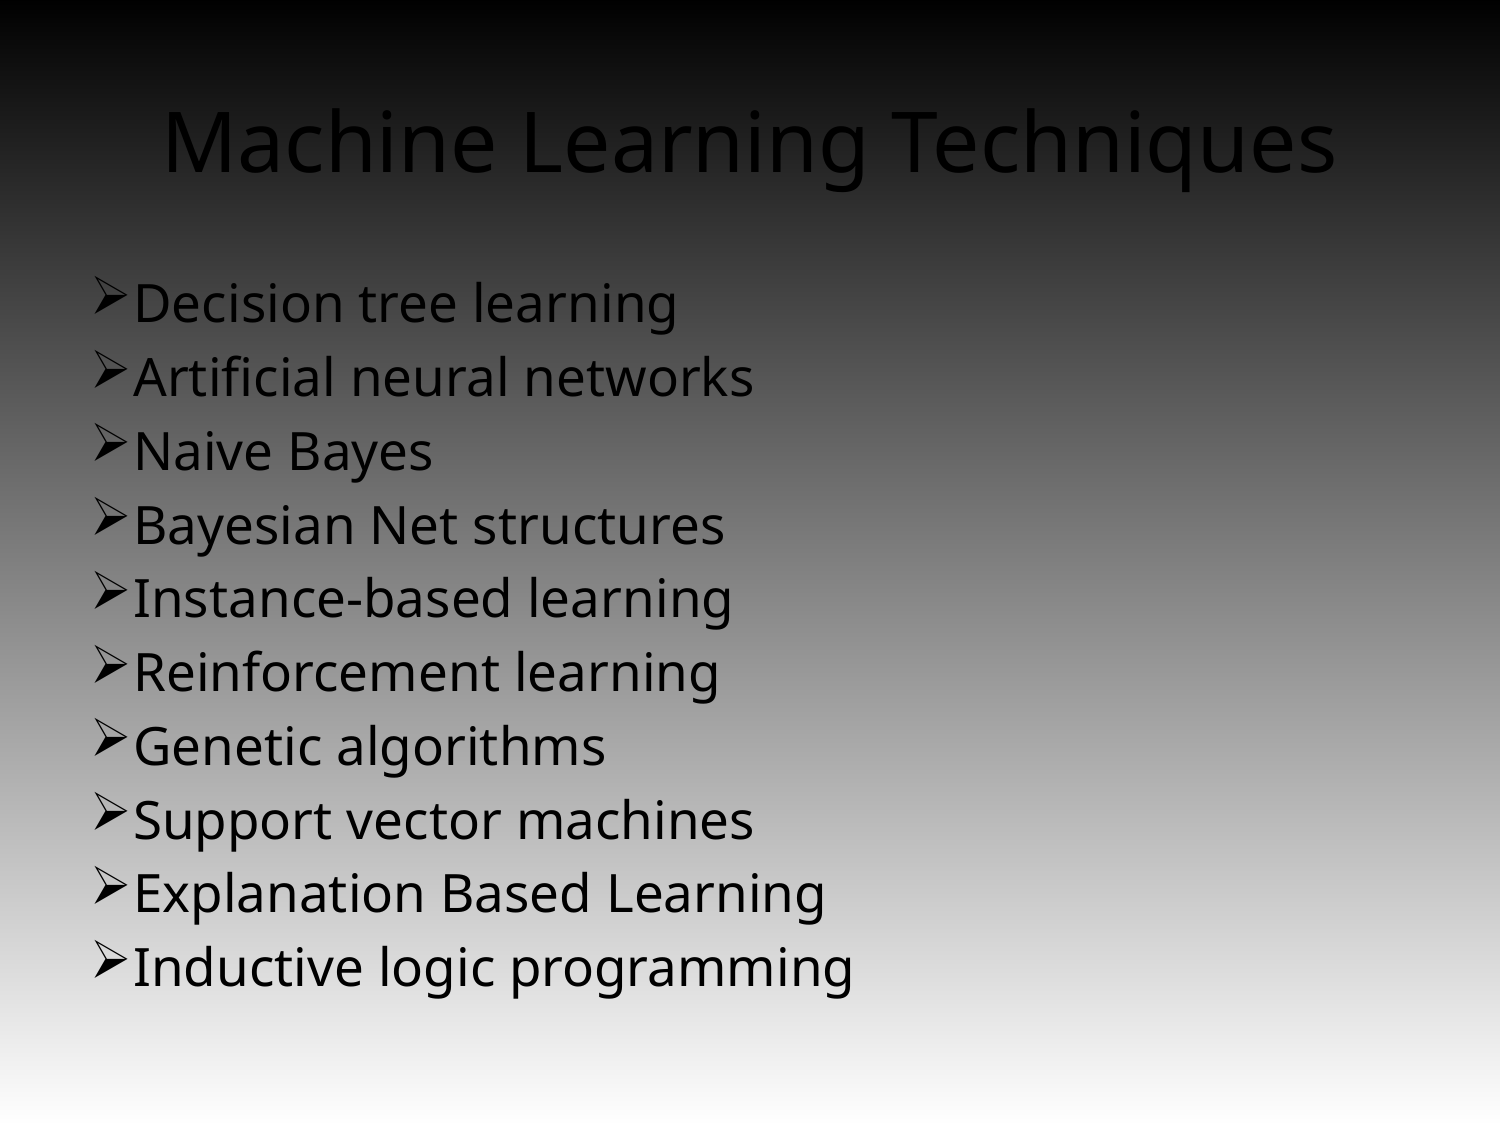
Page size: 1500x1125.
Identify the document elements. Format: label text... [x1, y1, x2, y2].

title Machine Learning Techniques [75, 45, 1425, 233]
list Decision tree learning Artificial neural networks Naive Bayes Bayesian Net structures Instance-based learning Reinforcement learning Genetic algorithms Support vector machines Explanation Based Learning Inductive logic programming [75, 262, 1425, 1005]
